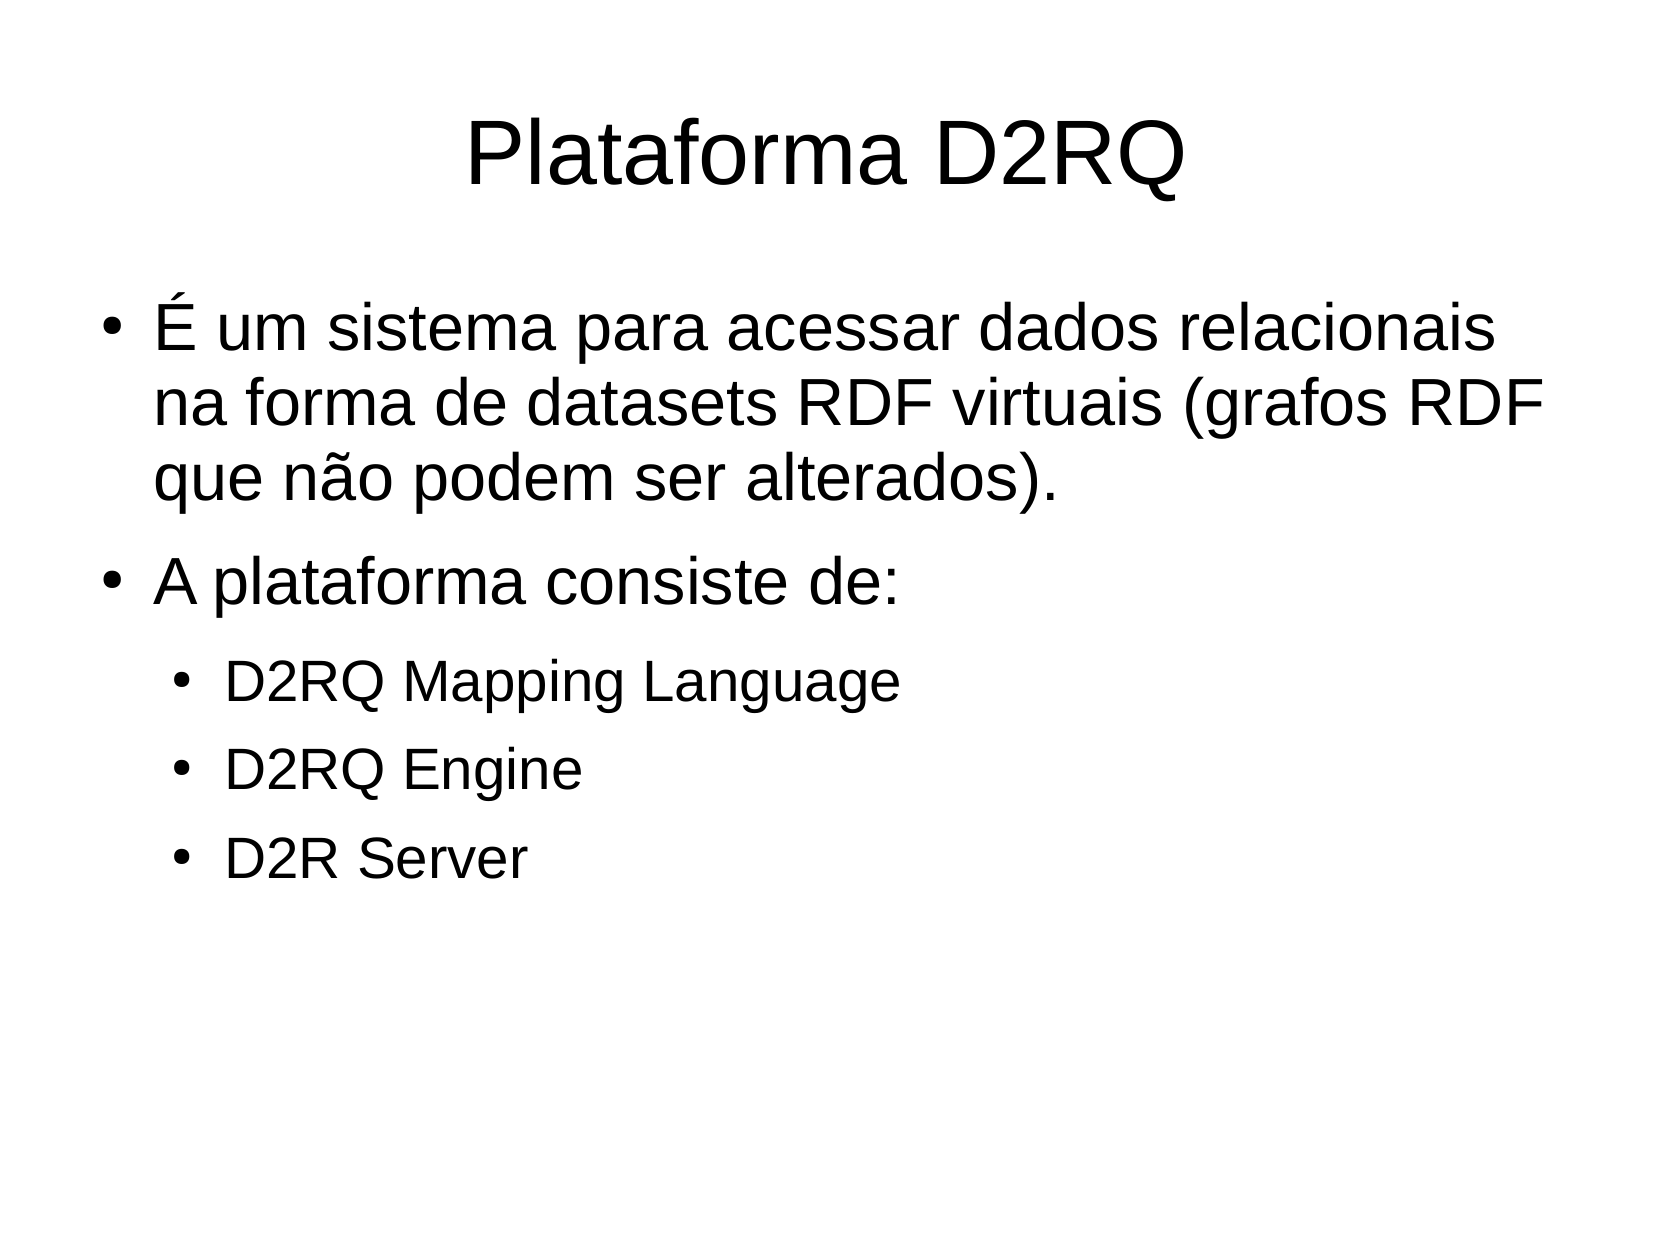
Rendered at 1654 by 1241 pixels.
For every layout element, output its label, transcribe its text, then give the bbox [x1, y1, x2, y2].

title Plataforma D2RQ [82, 56, 1571, 250]
list É um sistema para acessar dados relacionais na forma de datasets RDF virtuais (grafos RDF que não podem ser alterados). A plataforma consiste de: D2RQ Mapping Language D2RQ Engine D2R Server [82, 290, 1571, 1094]
